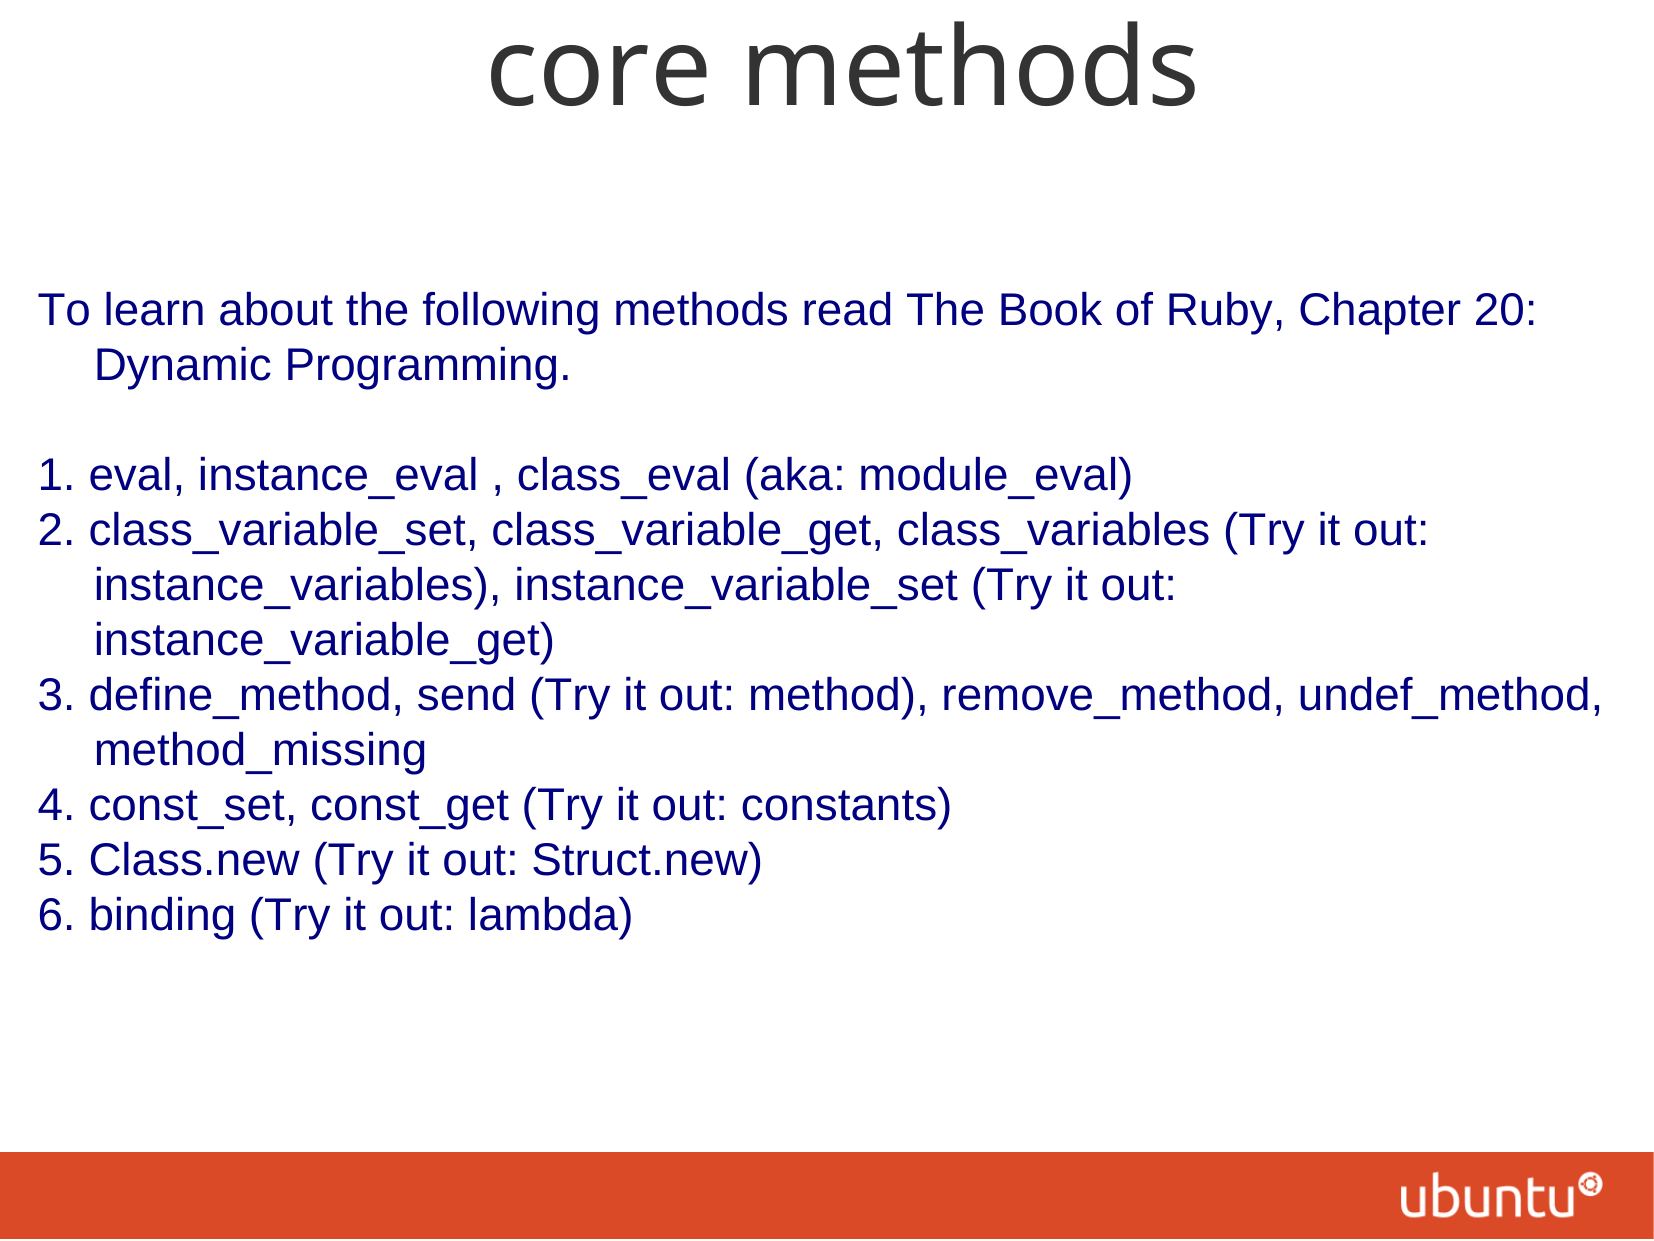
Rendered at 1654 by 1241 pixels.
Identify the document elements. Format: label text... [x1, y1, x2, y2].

title core methods [73, 0, 1613, 141]
picture [0, 1152, 1654, 1239]
subtitle To learn about the following methods read The Book of Ruby, Chapter 20: Dynamic Programming. 1. eval, instance_eval , class_eval (aka: module_eval) 2. class_variable_set, class_variable_get, class_variables (Try it out: instance_variables), instance_variable_set (Try it out: instance_variable_get) 3. define_method, send (Try it out: method), remove_method, undef_method, method_missing 4. const_set, const_get (Try it out: constants) 5. Class.new (Try it out: Struct.new) 6. binding (Try it out: lambda) [37, 149, 1613, 1125]
